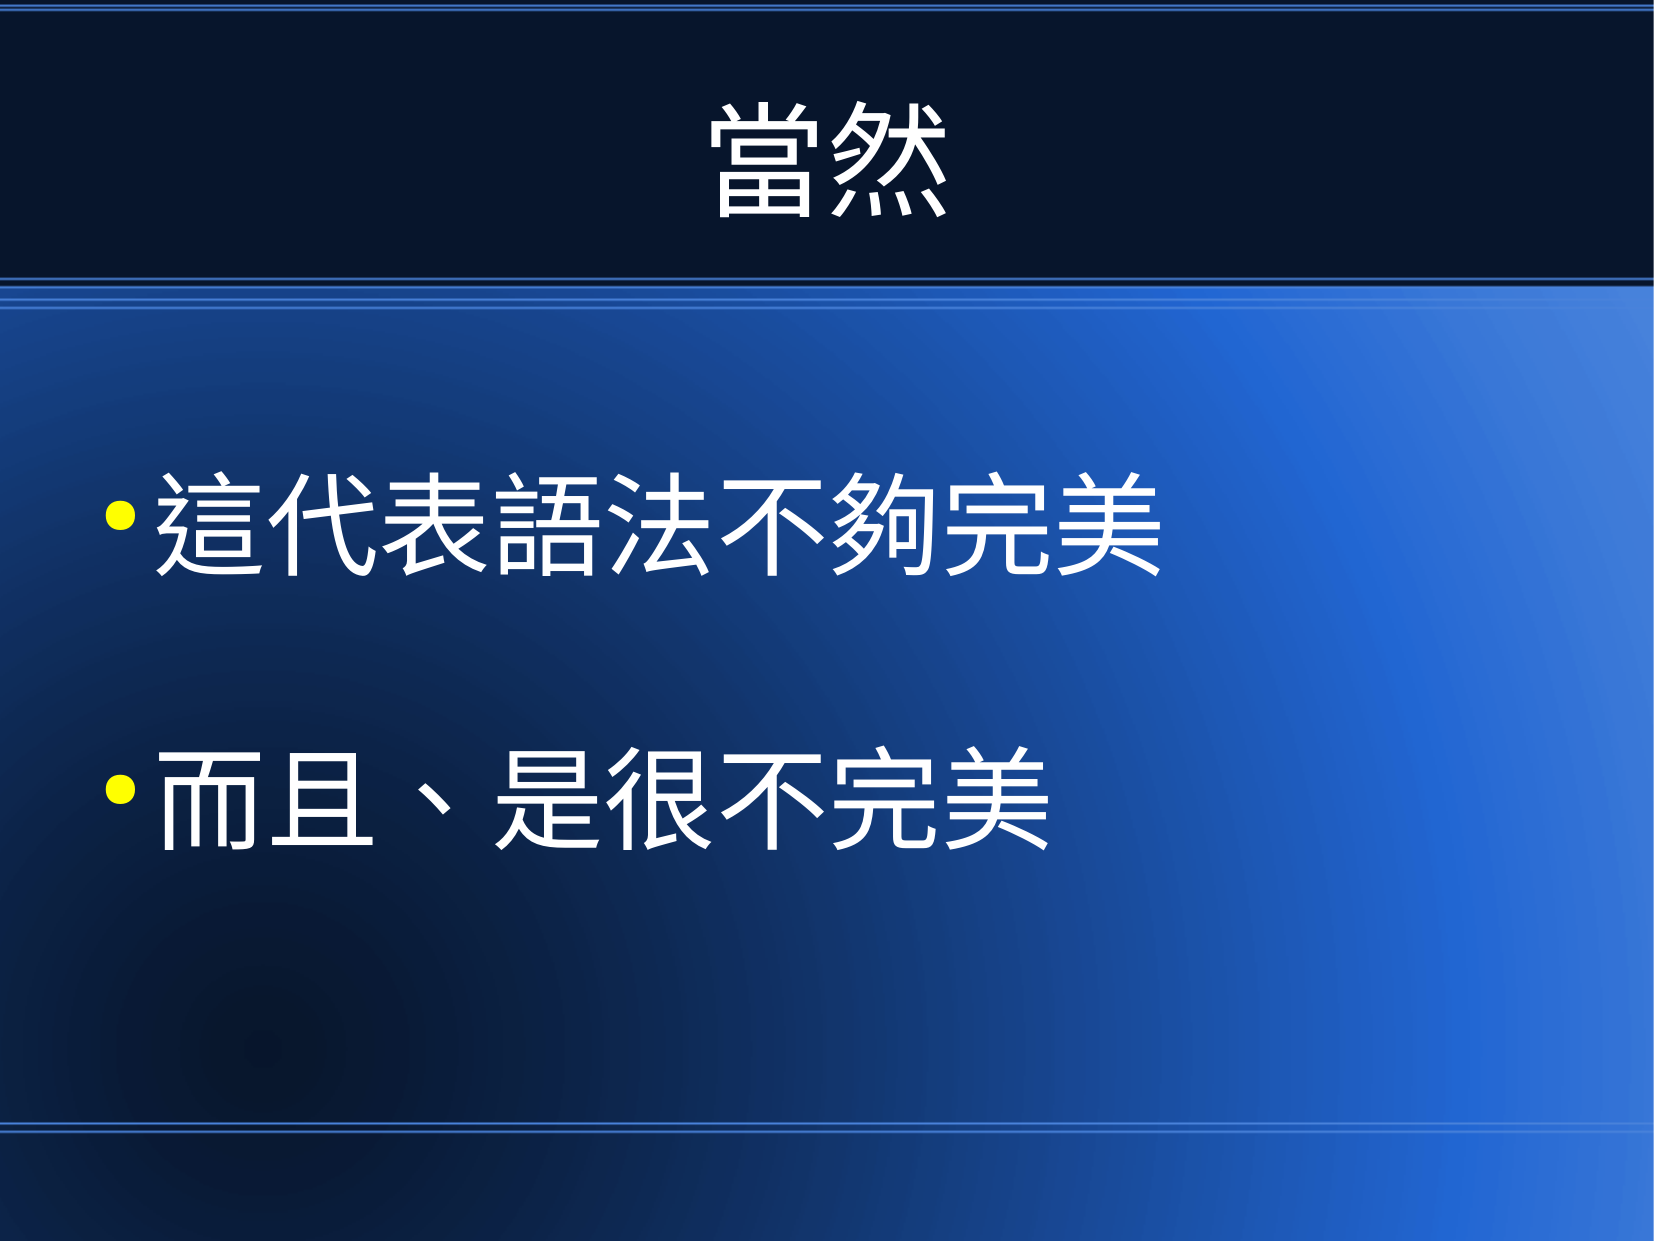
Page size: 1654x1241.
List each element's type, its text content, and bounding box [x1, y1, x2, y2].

list 這代表語法不夠完美 而且、是很不完美 [82, 355, 1571, 1241]
picture [0, 0, 1654, 1241]
title 當然 [82, 49, 1571, 257]
